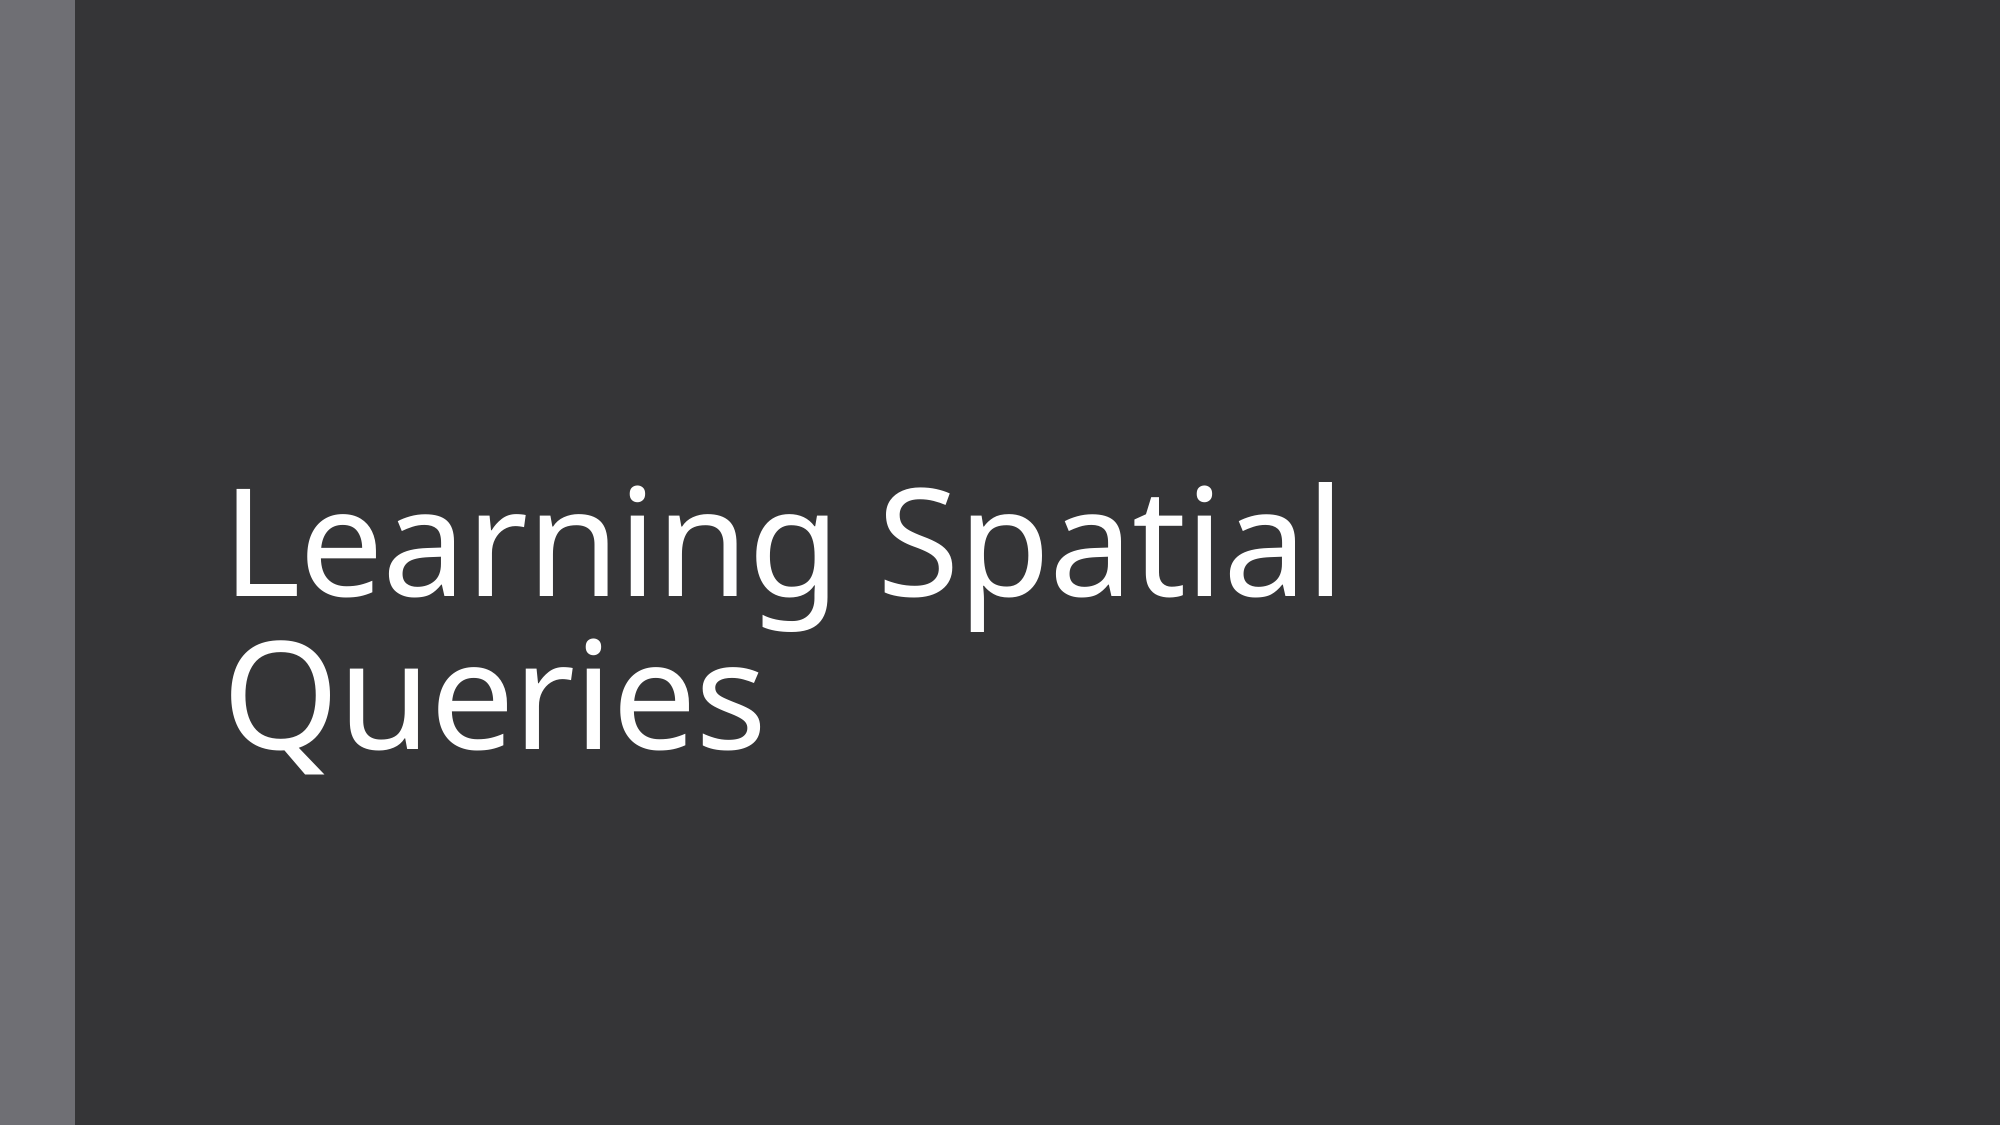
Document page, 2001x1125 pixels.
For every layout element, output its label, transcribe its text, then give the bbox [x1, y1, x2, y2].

title Learning Spatial Queries [206, 124, 1752, 788]
